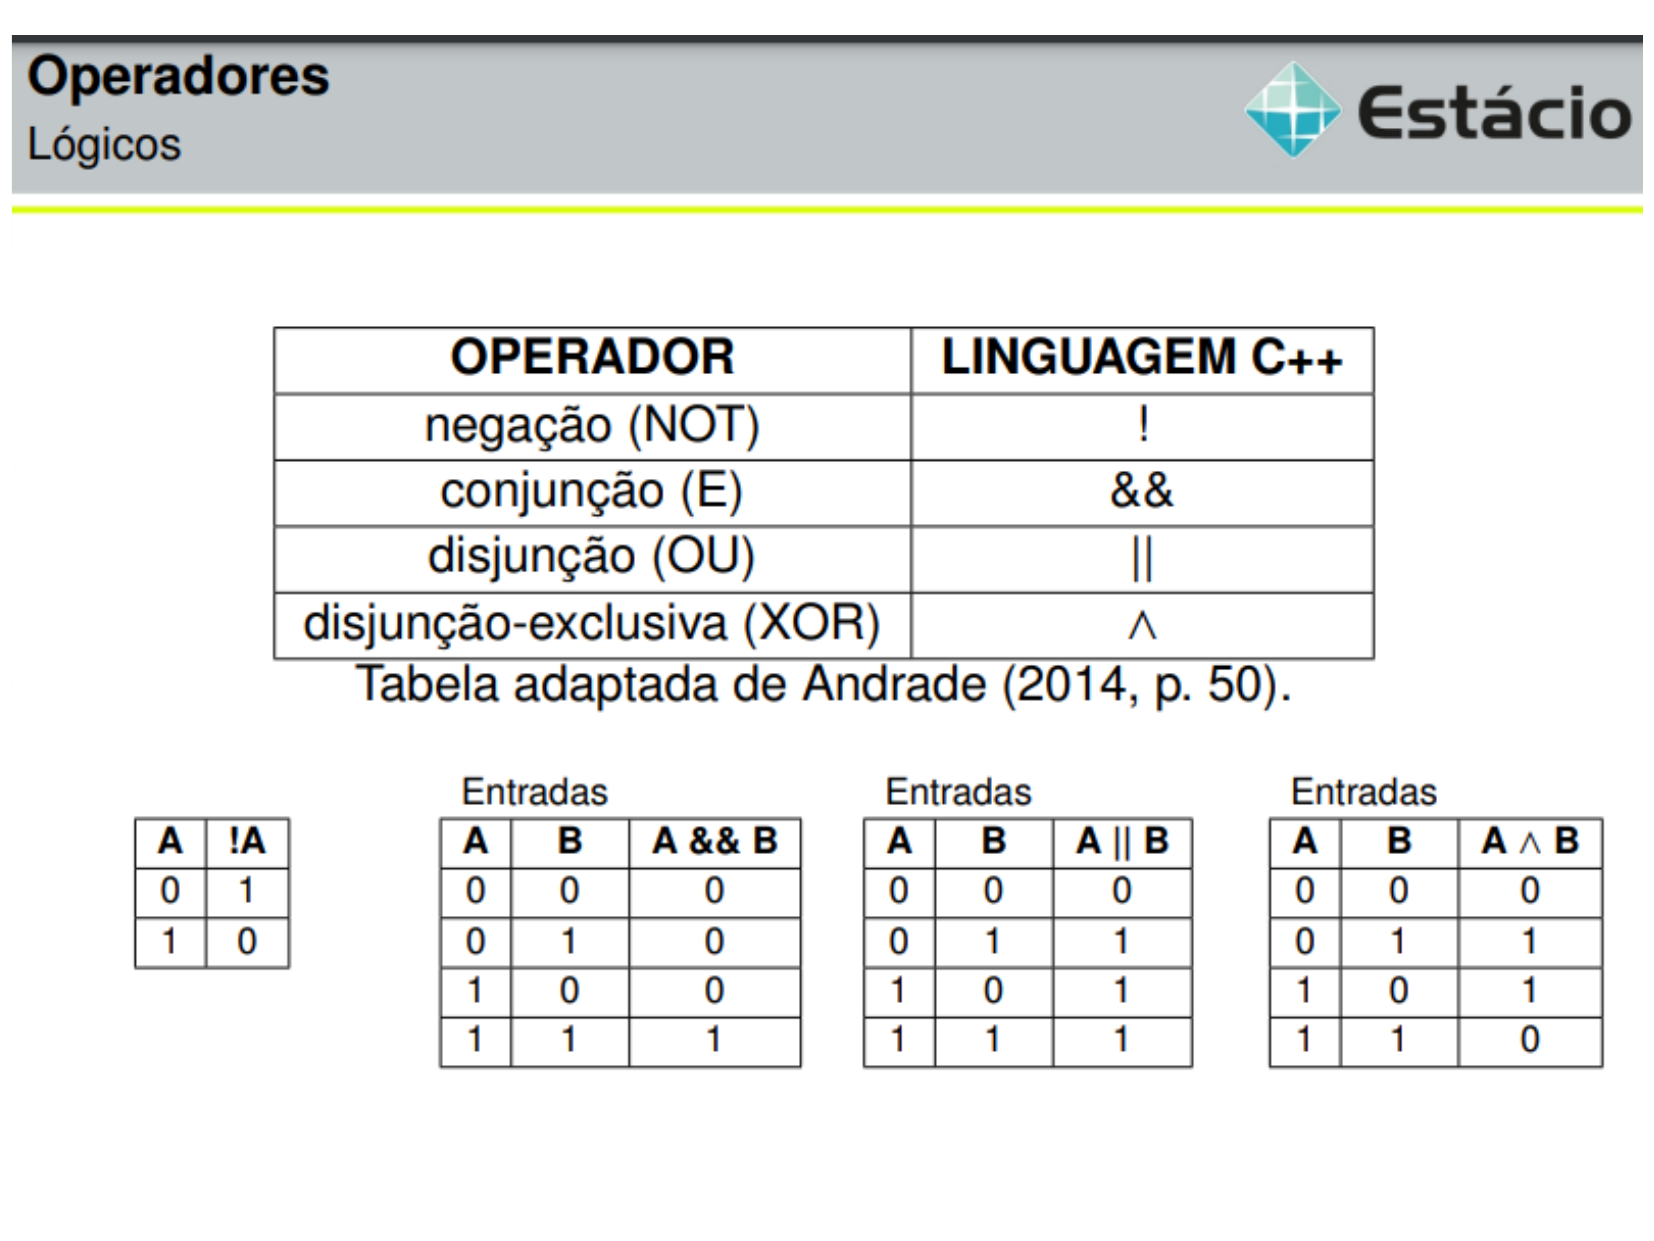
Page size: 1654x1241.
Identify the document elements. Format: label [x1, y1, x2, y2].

picture [11, 35, 1643, 1087]
